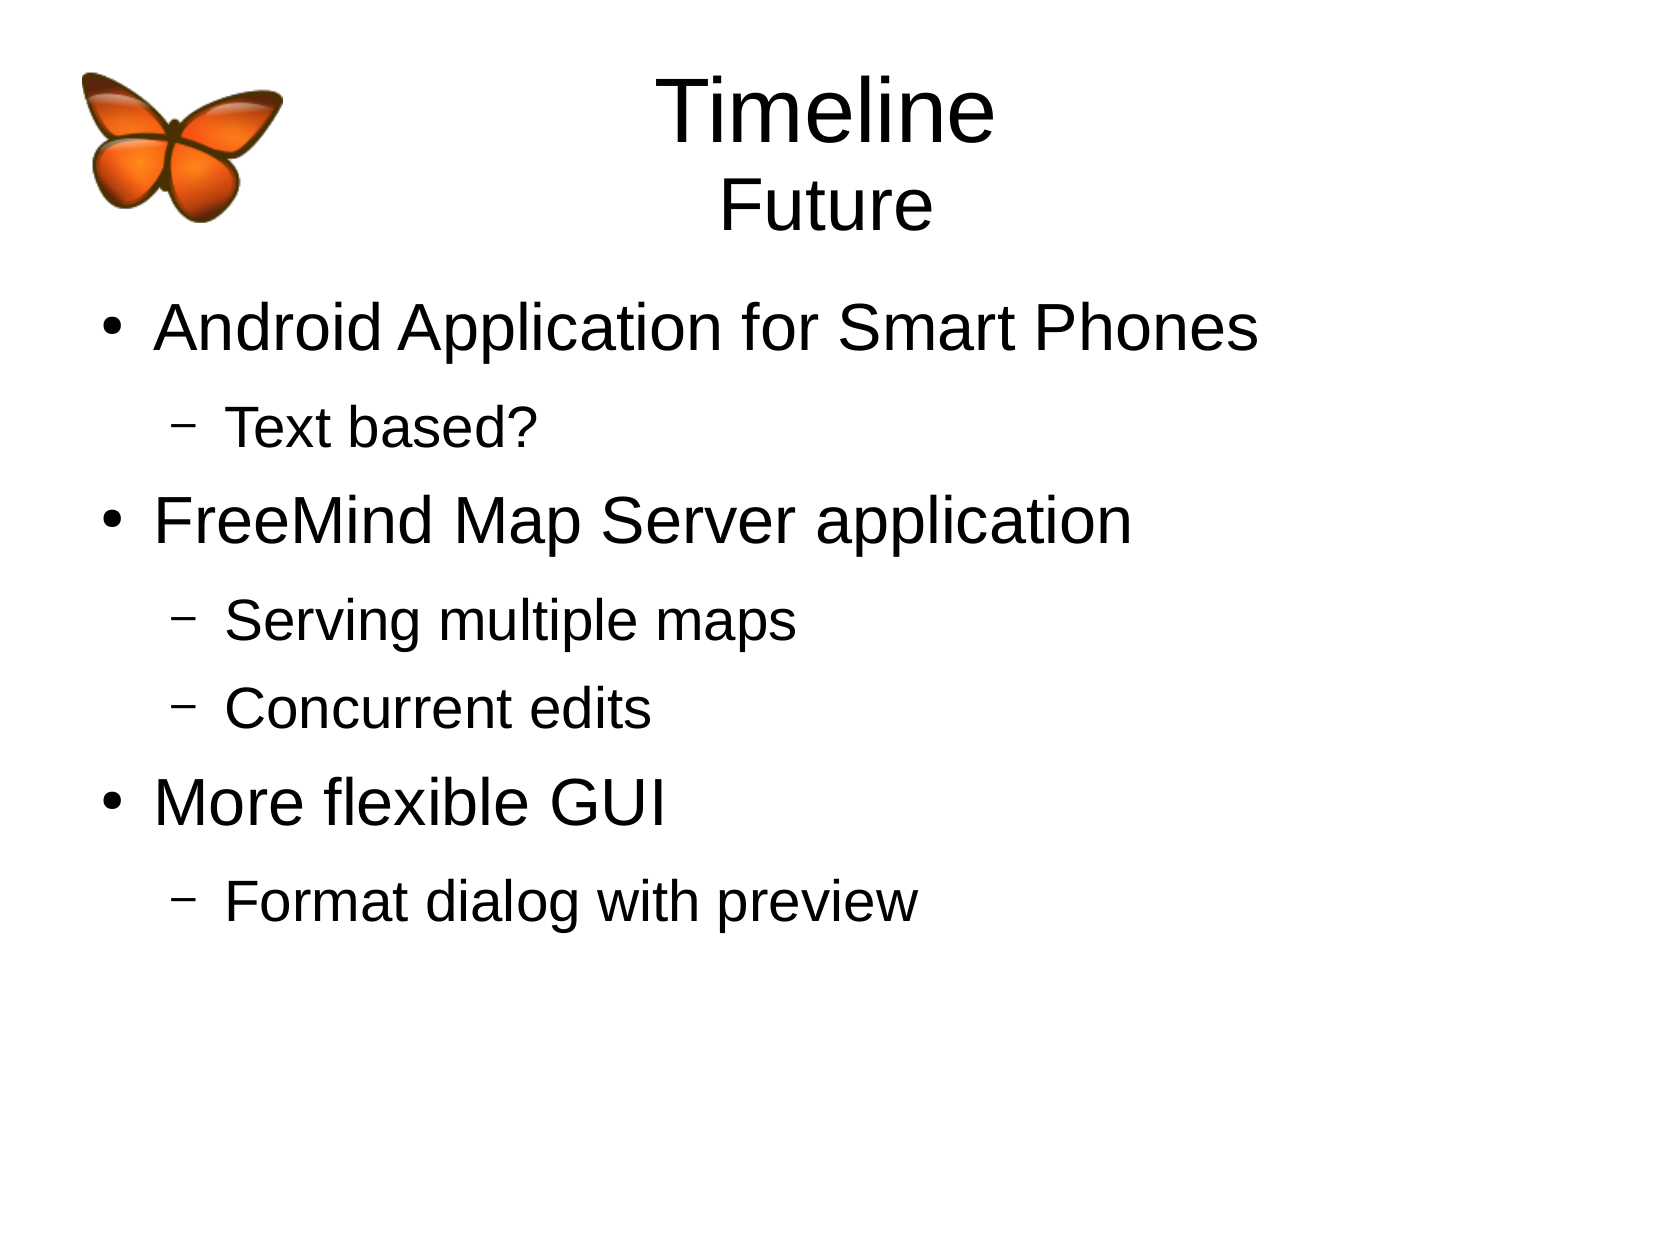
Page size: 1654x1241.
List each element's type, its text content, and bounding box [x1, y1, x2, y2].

list Android Application for Smart Phones Text based? FreeMind Map Server application Serving multiple maps Concurrent edits More flexible GUI Format dialog with preview [82, 290, 1571, 1010]
title Timeline Future [82, 49, 1571, 257]
